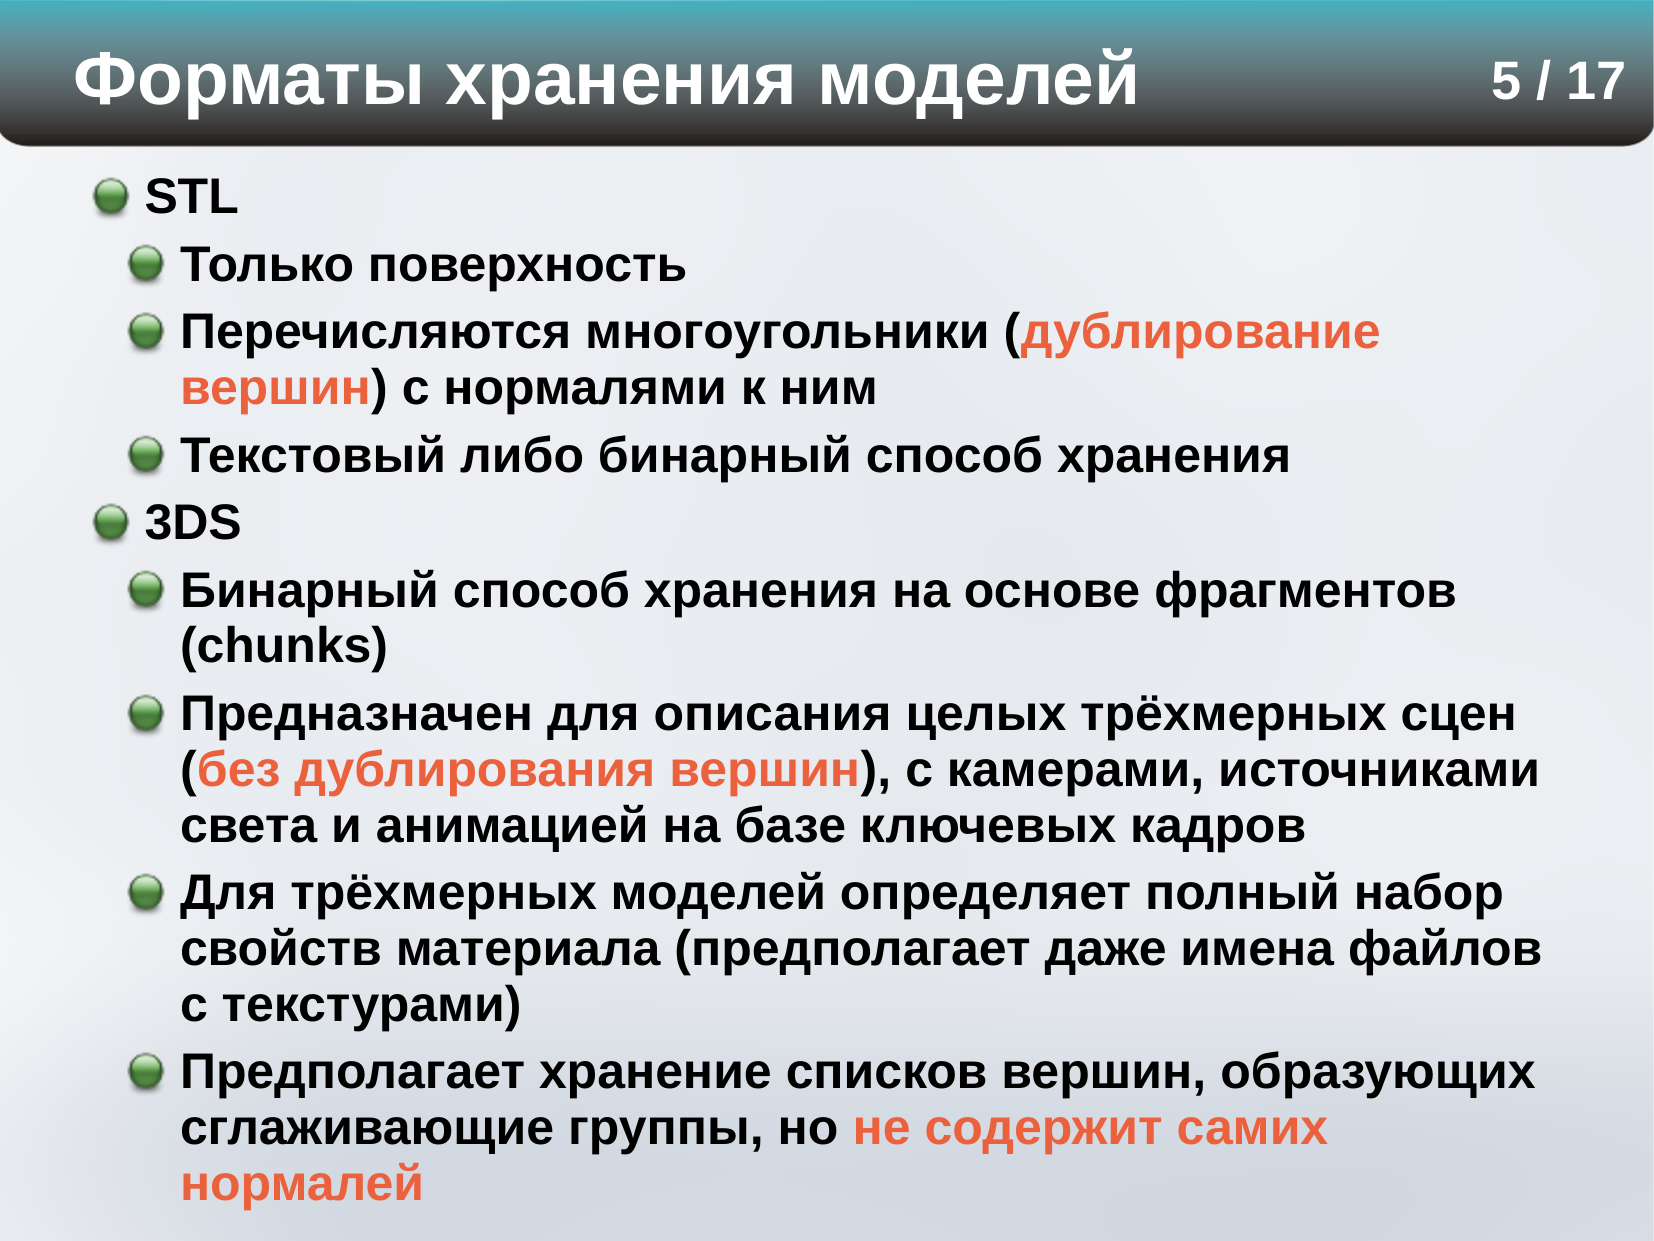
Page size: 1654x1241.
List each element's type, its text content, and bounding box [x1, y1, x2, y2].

text_box Форматы хранения моделей [59, 29, 1359, 129]
text_box <номер> / 17 [1476, 42, 1654, 119]
text_box STL Только поверхность Перечисляются многоугольники (дублирование вершин) с нормалями к ним Текстовый либо бинарный способ хранения 3DS Бинарный способ хранения на основе фрагментов (chunks) Предназначен для описания целых трёхмерных сцен (без дублирования вершин), с камерами, источниками света и анимацией на базе ключевых кадров Для трёхмерных моделей определяет полный набор свойств материала (предполагает даже имена файлов с текстурами) Предполагает хранение списков вершин, образующих сглаживающие группы, но не содержит самих нормалей [70, 71, 1595, 1219]
picture [0, 0, 1654, 1241]
